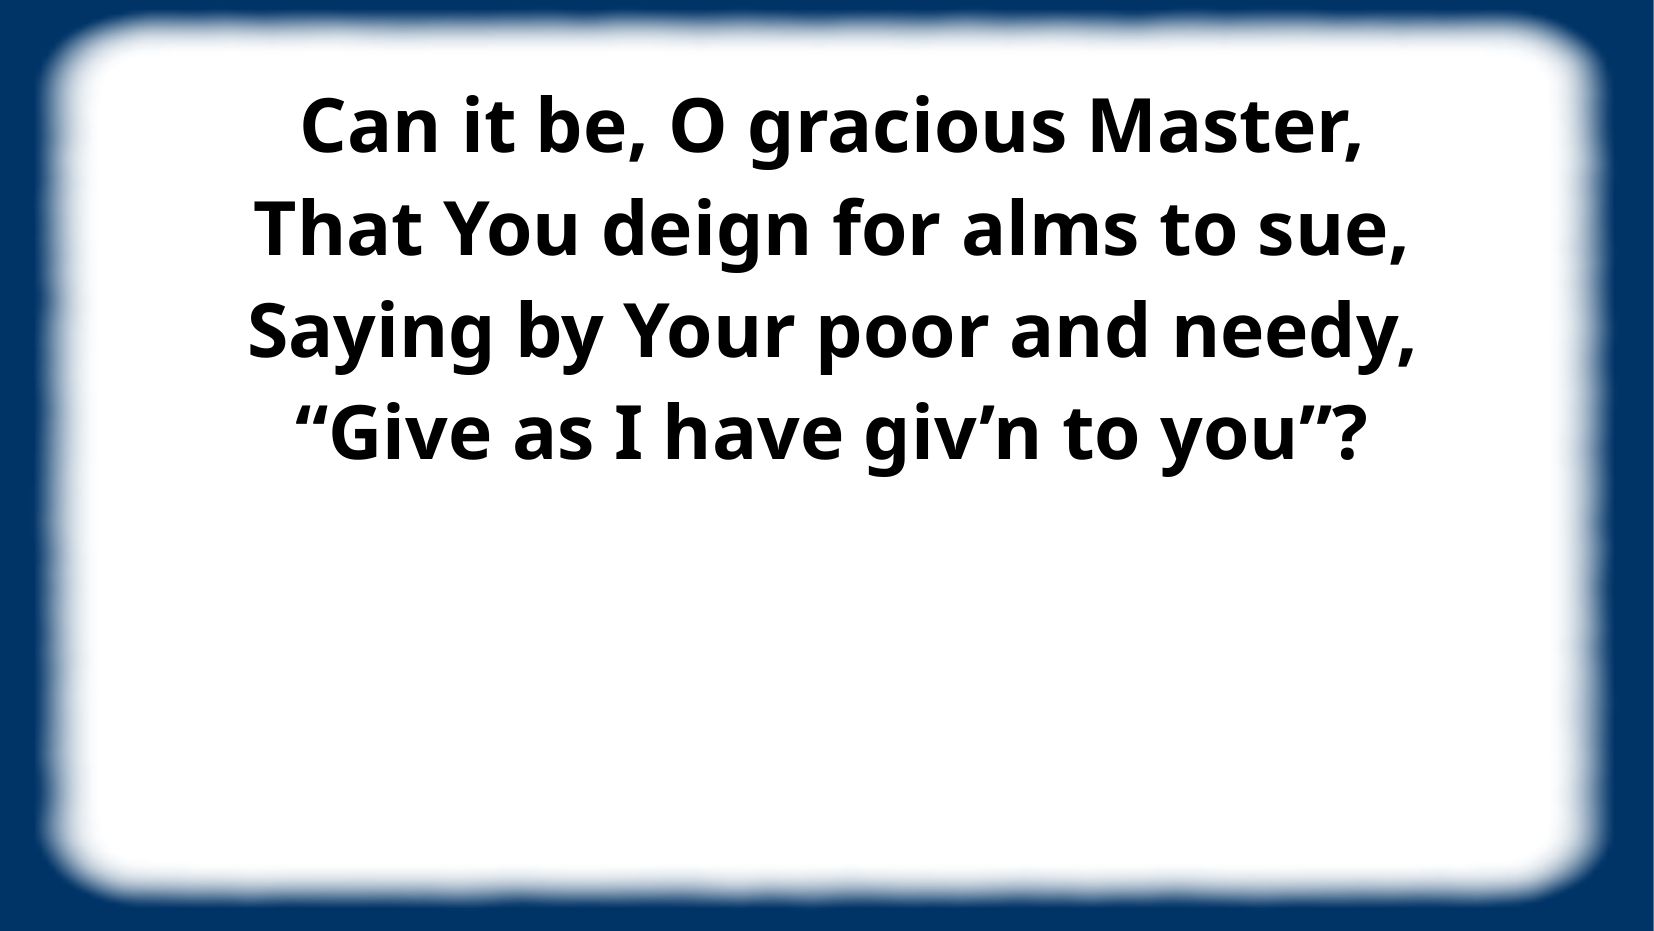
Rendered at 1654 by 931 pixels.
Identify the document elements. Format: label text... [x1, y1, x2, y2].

text_box Can it be, O gracious Master, That You deign for alms to sue, Saying by Your poor and needy, “Give as I have giv’n to you”? [120, 65, 1546, 480]
picture [0, 0, 1654, 931]
